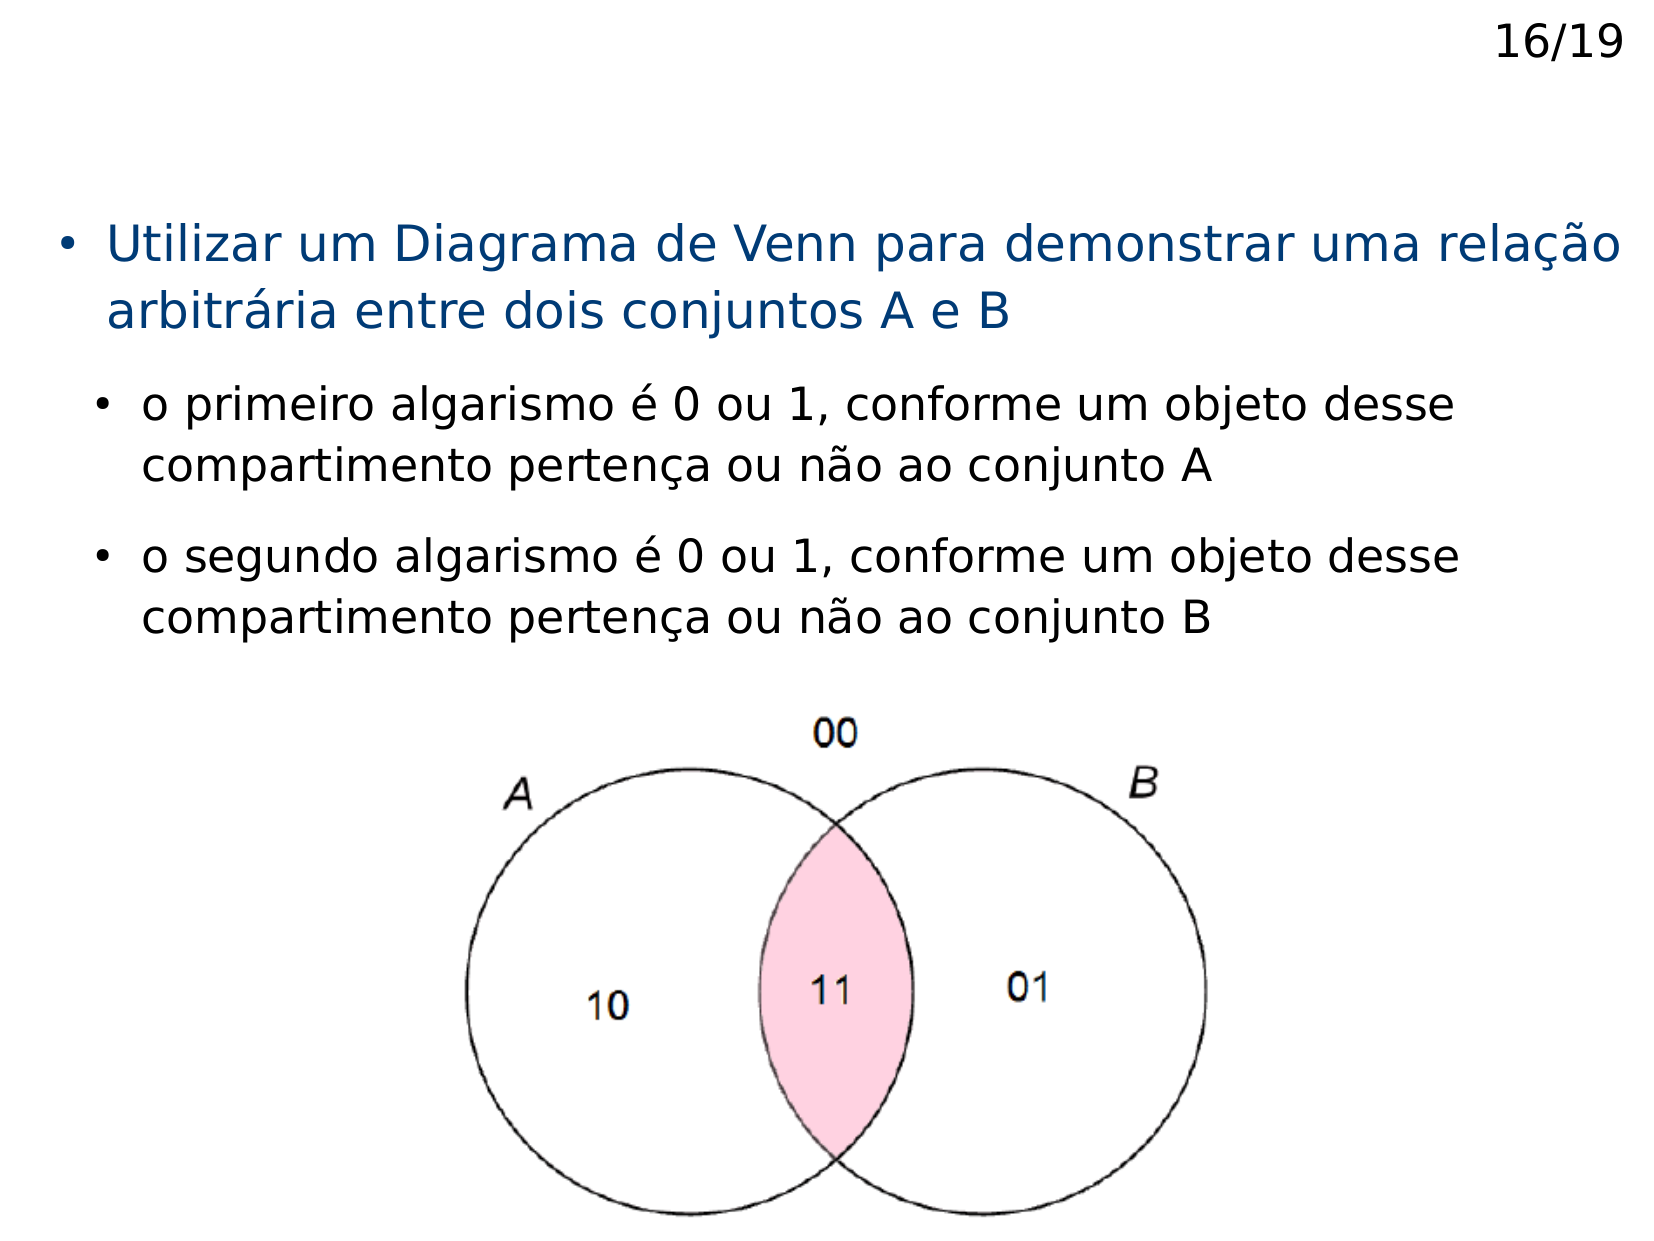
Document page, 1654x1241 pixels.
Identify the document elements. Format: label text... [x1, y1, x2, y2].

list Utilizar um Diagrama de Venn para demonstrar uma relação arbitrária entre dois conjuntos A e B o primeiro algarismo é 0 ou 1, conforme um objeto desse compartimento pertença ou não ao conjunto A o segundo algarismo é 0 ou 1, conforme um objeto desse compartimento pertença ou não ao conjunto B [59, 206, 1625, 1211]
picture [460, 708, 1215, 1226]
